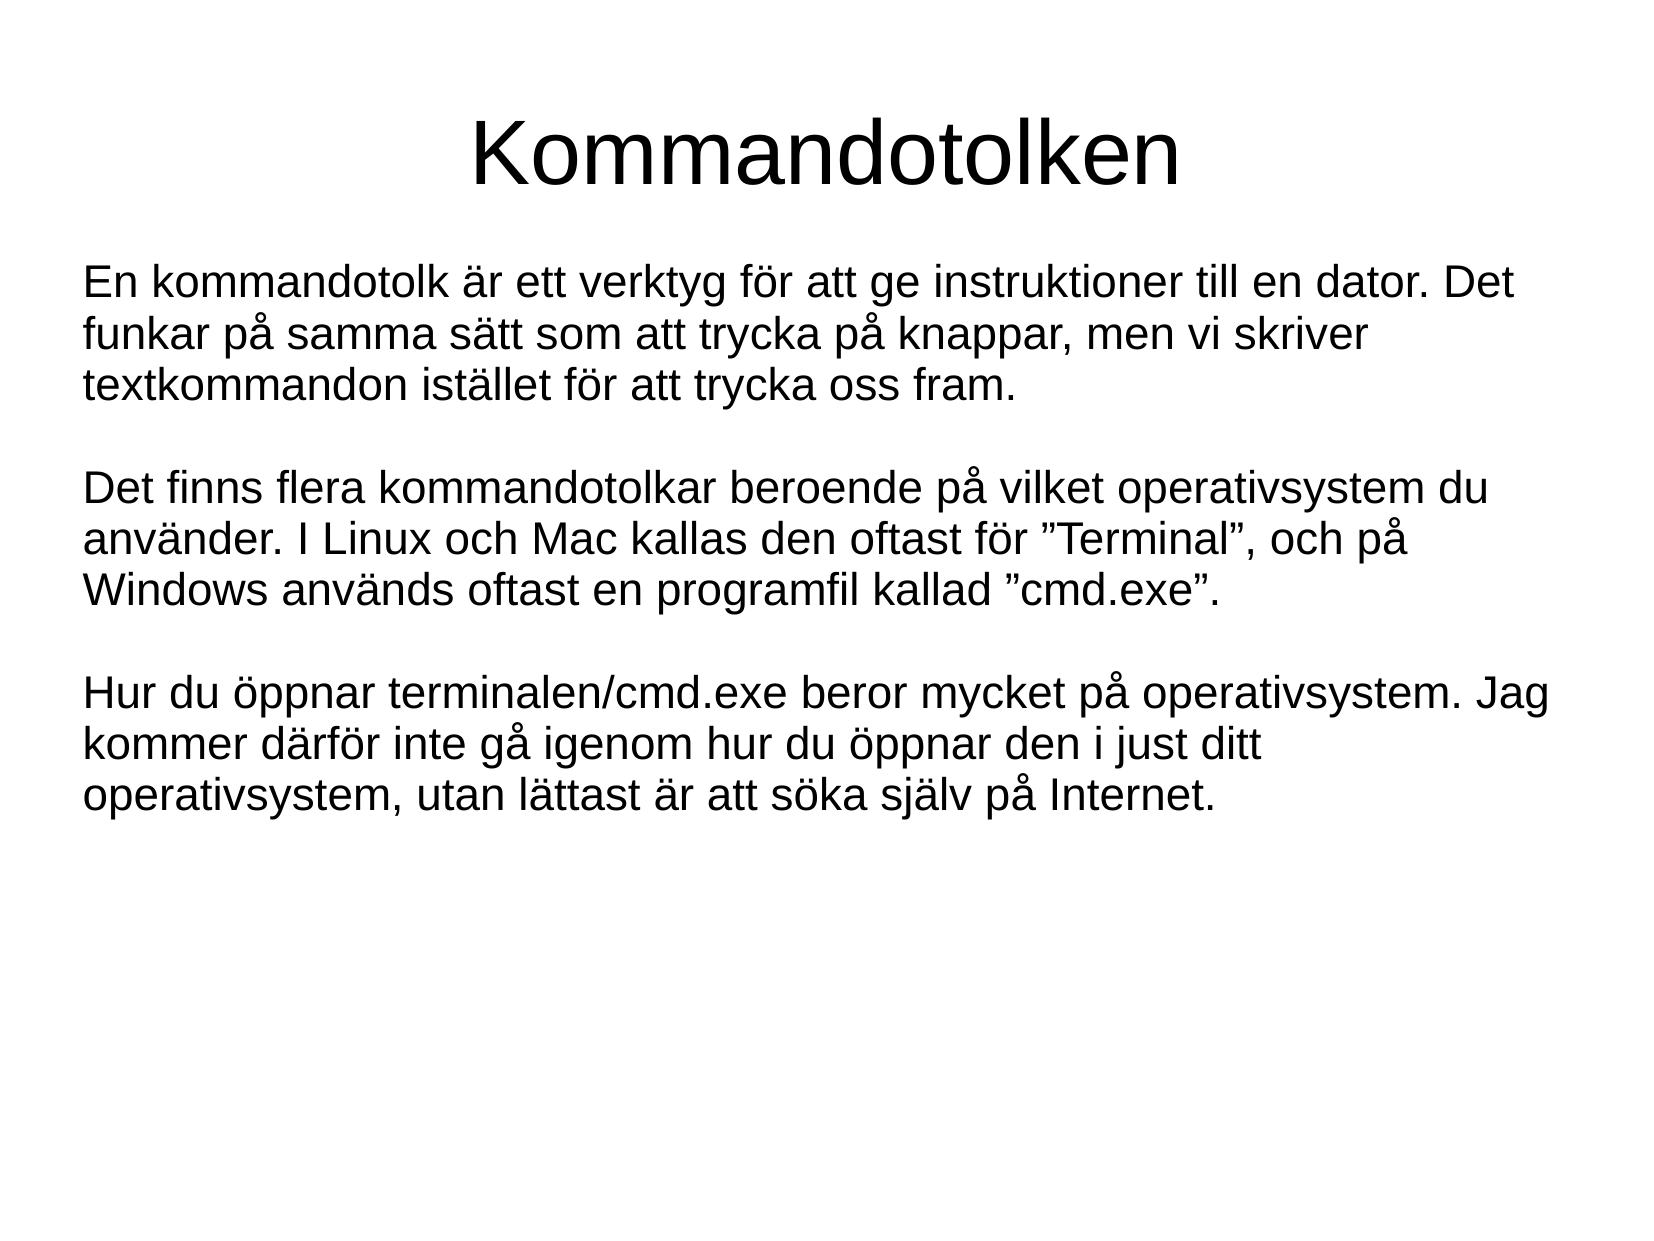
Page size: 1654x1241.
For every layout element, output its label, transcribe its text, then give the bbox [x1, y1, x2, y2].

title Kommandotolken [82, 49, 1571, 256]
subtitle En kommandotolk är ett verktyg för att ge instruktioner till en dator. Det funkar på samma sätt som att trycka på knappar, men vi skriver textkommandon istället för att trycka oss fram. Det finns flera kommandotolkar beroende på vilket operativsystem du använder. I Linux och Mac kallas den oftast för ”Terminal”, och på Windows används oftast en programfil kallad ”cmd.exe”. Hur du öppnar terminalen/cmd.exe beror mycket på operativsystem. Jag kommer därför inte gå igenom hur du öppnar den i just ditt operativsystem, utan lättast är att söka själv på Internet. [82, 256, 1571, 1010]
